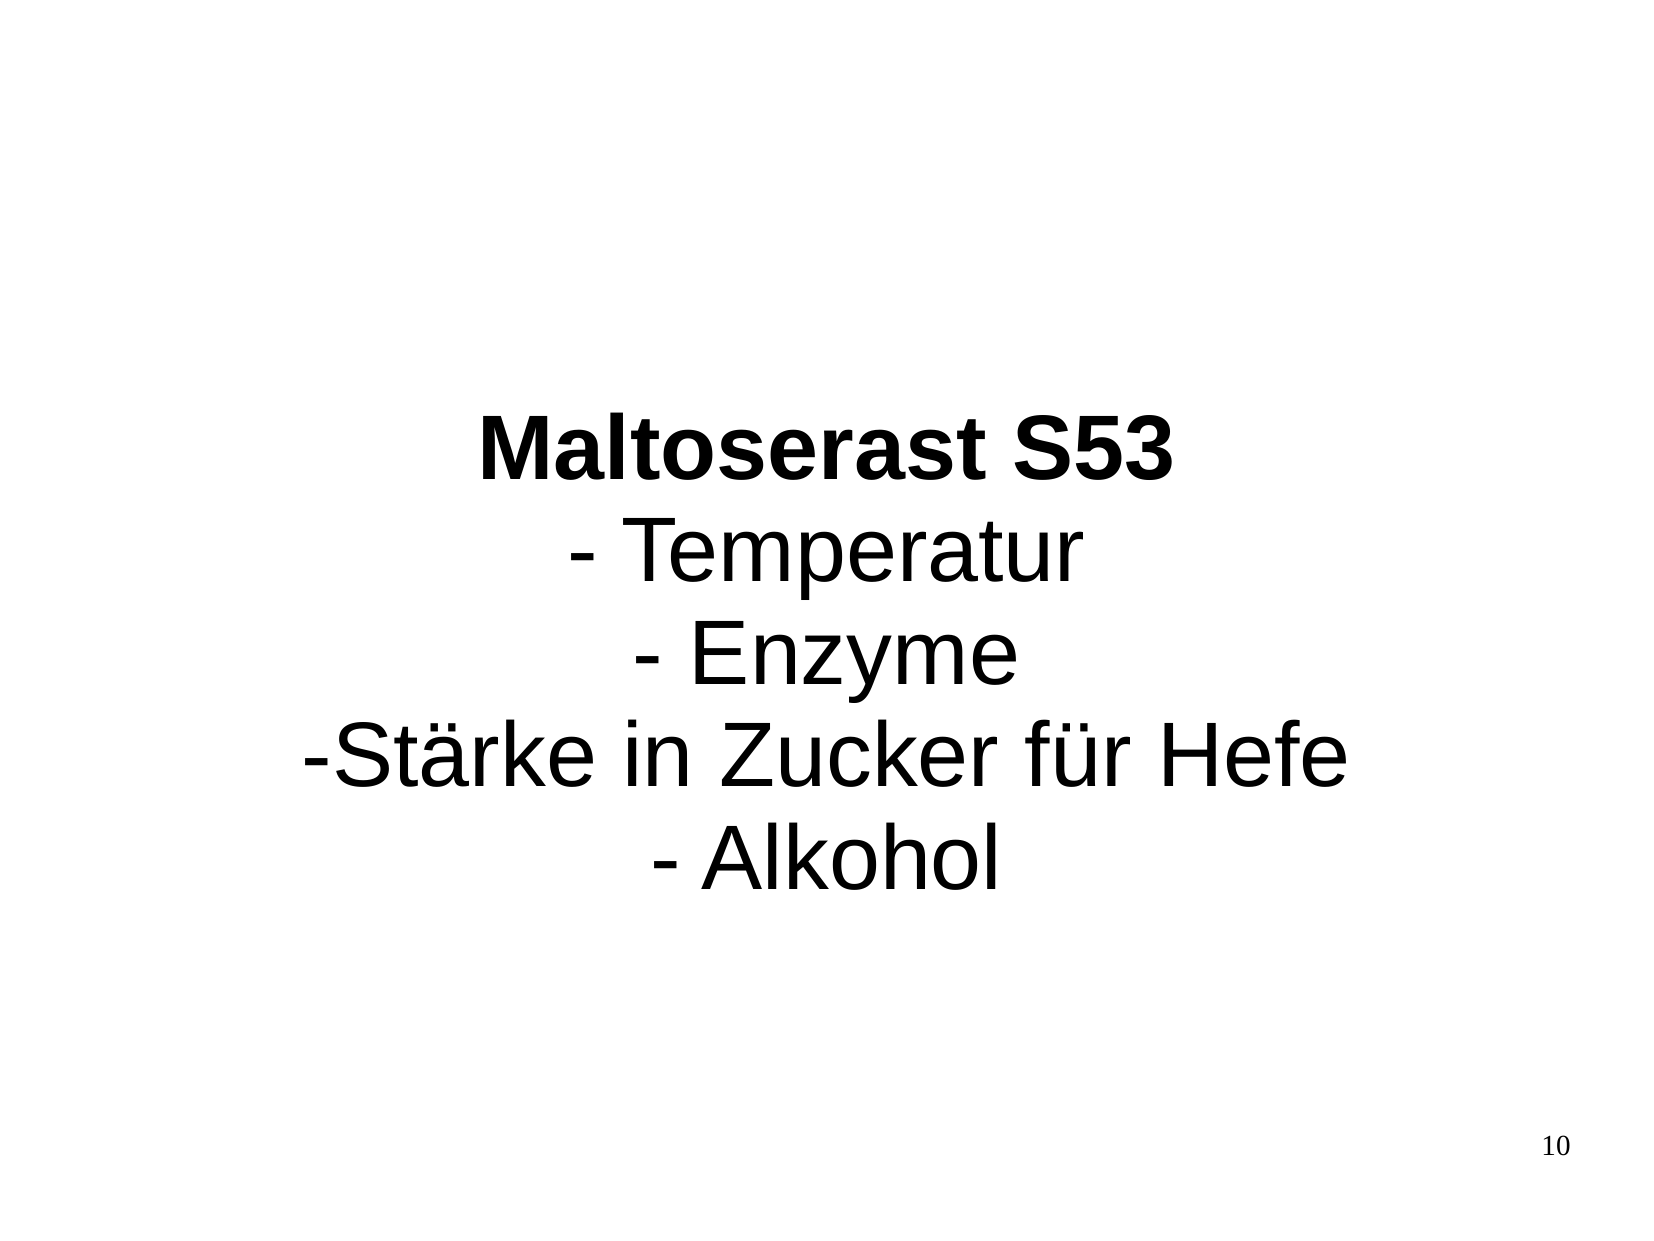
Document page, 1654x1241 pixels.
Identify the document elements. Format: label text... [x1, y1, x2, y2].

title Maltoserast S53 - Temperatur - Enzyme -Stärke in Zucker für Hefe - Alkohol [82, 396, 1571, 909]
